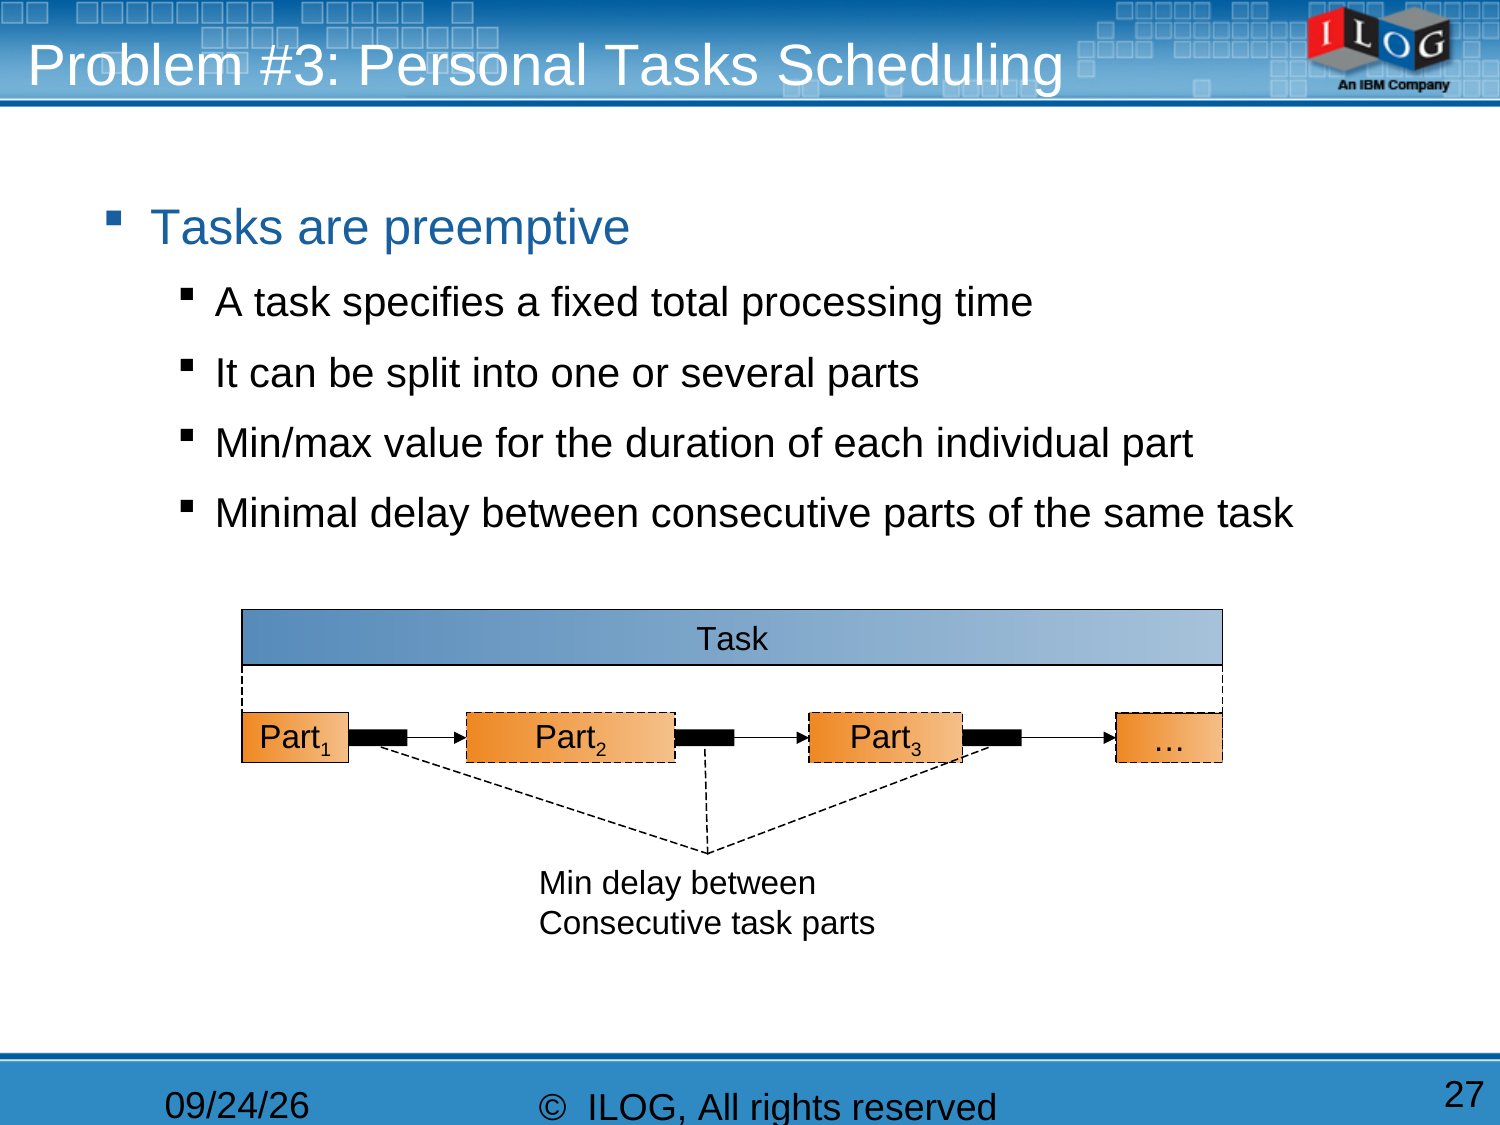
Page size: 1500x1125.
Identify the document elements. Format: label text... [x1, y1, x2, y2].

title Problem #3: Personal Tasks Scheduling [12, 0, 1300, 144]
text_box [962, 729, 1022, 747]
list Tasks are preemptive A task specifies a fixed total processing time It can be split into one or several parts Min/max value for the duration of each individual part Minimal delay between consecutive parts of the same task [87, 174, 1413, 610]
text_box Part3 [809, 712, 963, 763]
text_box [348, 729, 408, 747]
text_box Part2 [466, 712, 676, 763]
text_box [675, 729, 735, 747]
picture [775, 1102, 785, 1118]
text_box Min delay between Consecutive task parts [524, 853, 892, 949]
text_box Part1 [242, 712, 349, 763]
text_box … [1116, 712, 1223, 763]
picture [0, 0, 1500, 1125]
text_box Task [242, 609, 1223, 665]
